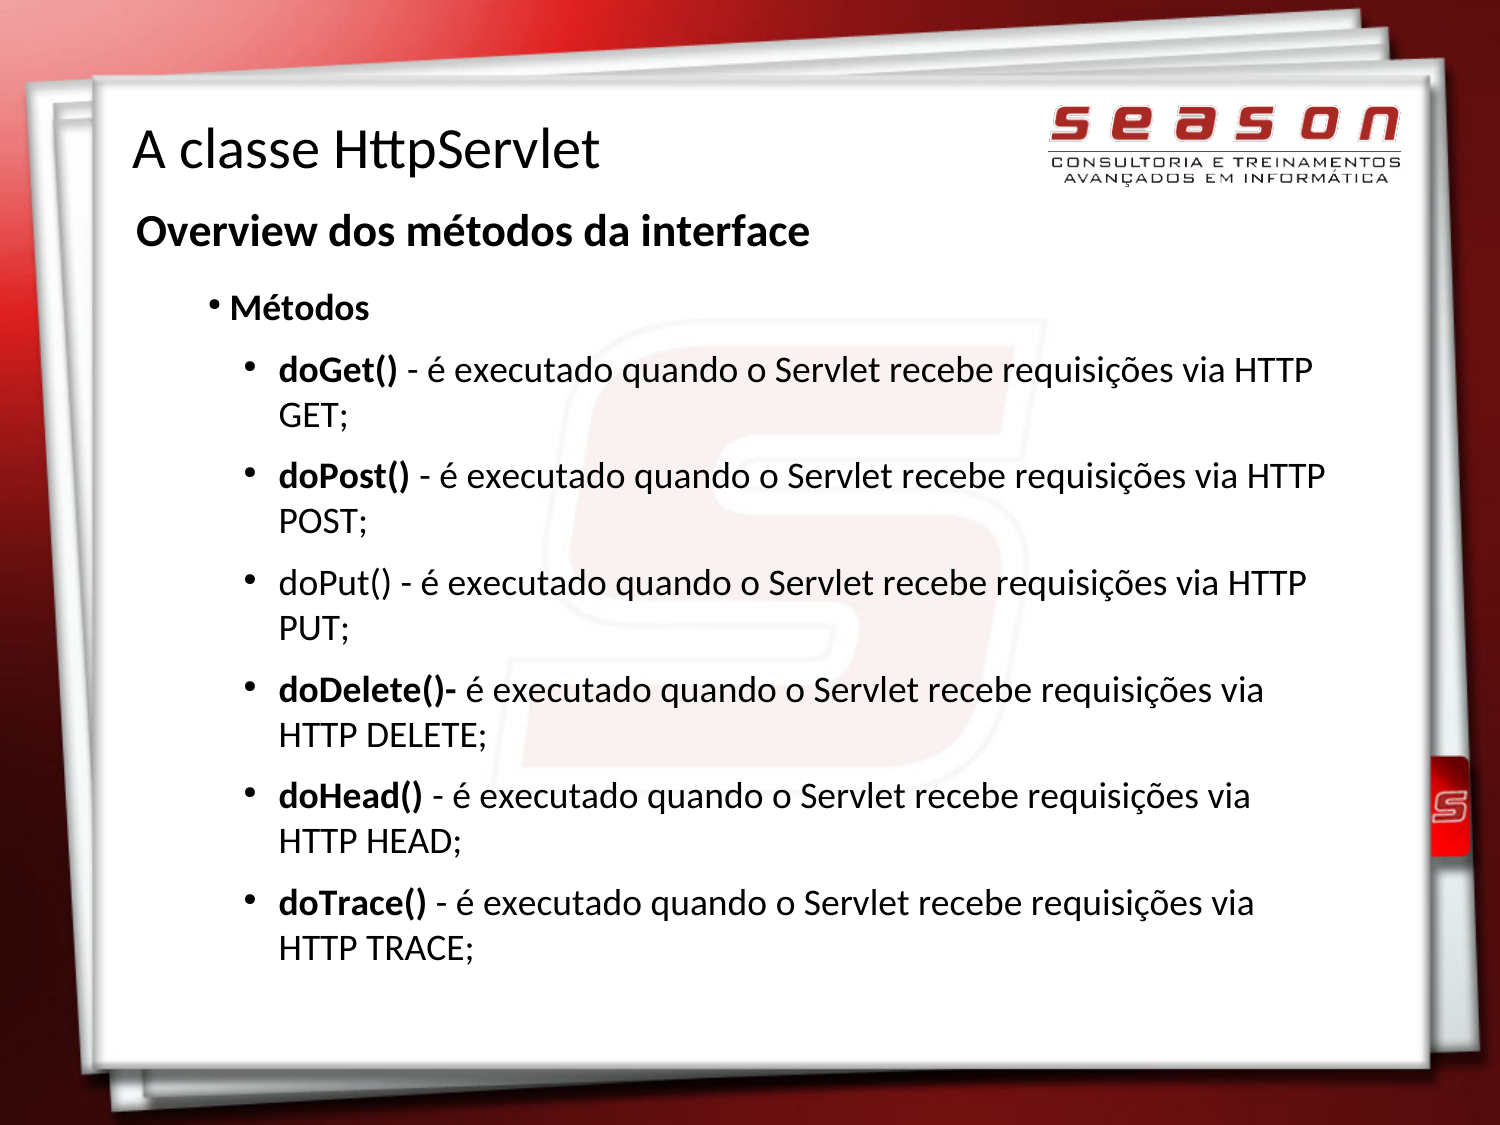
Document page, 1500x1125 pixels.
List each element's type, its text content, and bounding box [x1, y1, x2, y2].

text_box Overview dos métodos da interface [119, 200, 1240, 256]
picture [0, 0, 1500, 1125]
text_box Métodos doGet() - é executado quando o Servlet recebe requisições via HTTP GET; doPost() - é executado quando o Servlet recebe requisições via HTTP POST; doPut() - é executado quando o Servlet recebe requisições via HTTP PUT; doDelete()- é executado quando o Servlet recebe requisições via HTTP DELETE; doHead() - é executado quando o Servlet recebe requisições via HTTP HEAD; doTrace() - é executado quando o Servlet recebe requisições via HTTP TRACE; [207, 283, 1328, 969]
title A classe HttpServlet [118, 33, 1394, 257]
